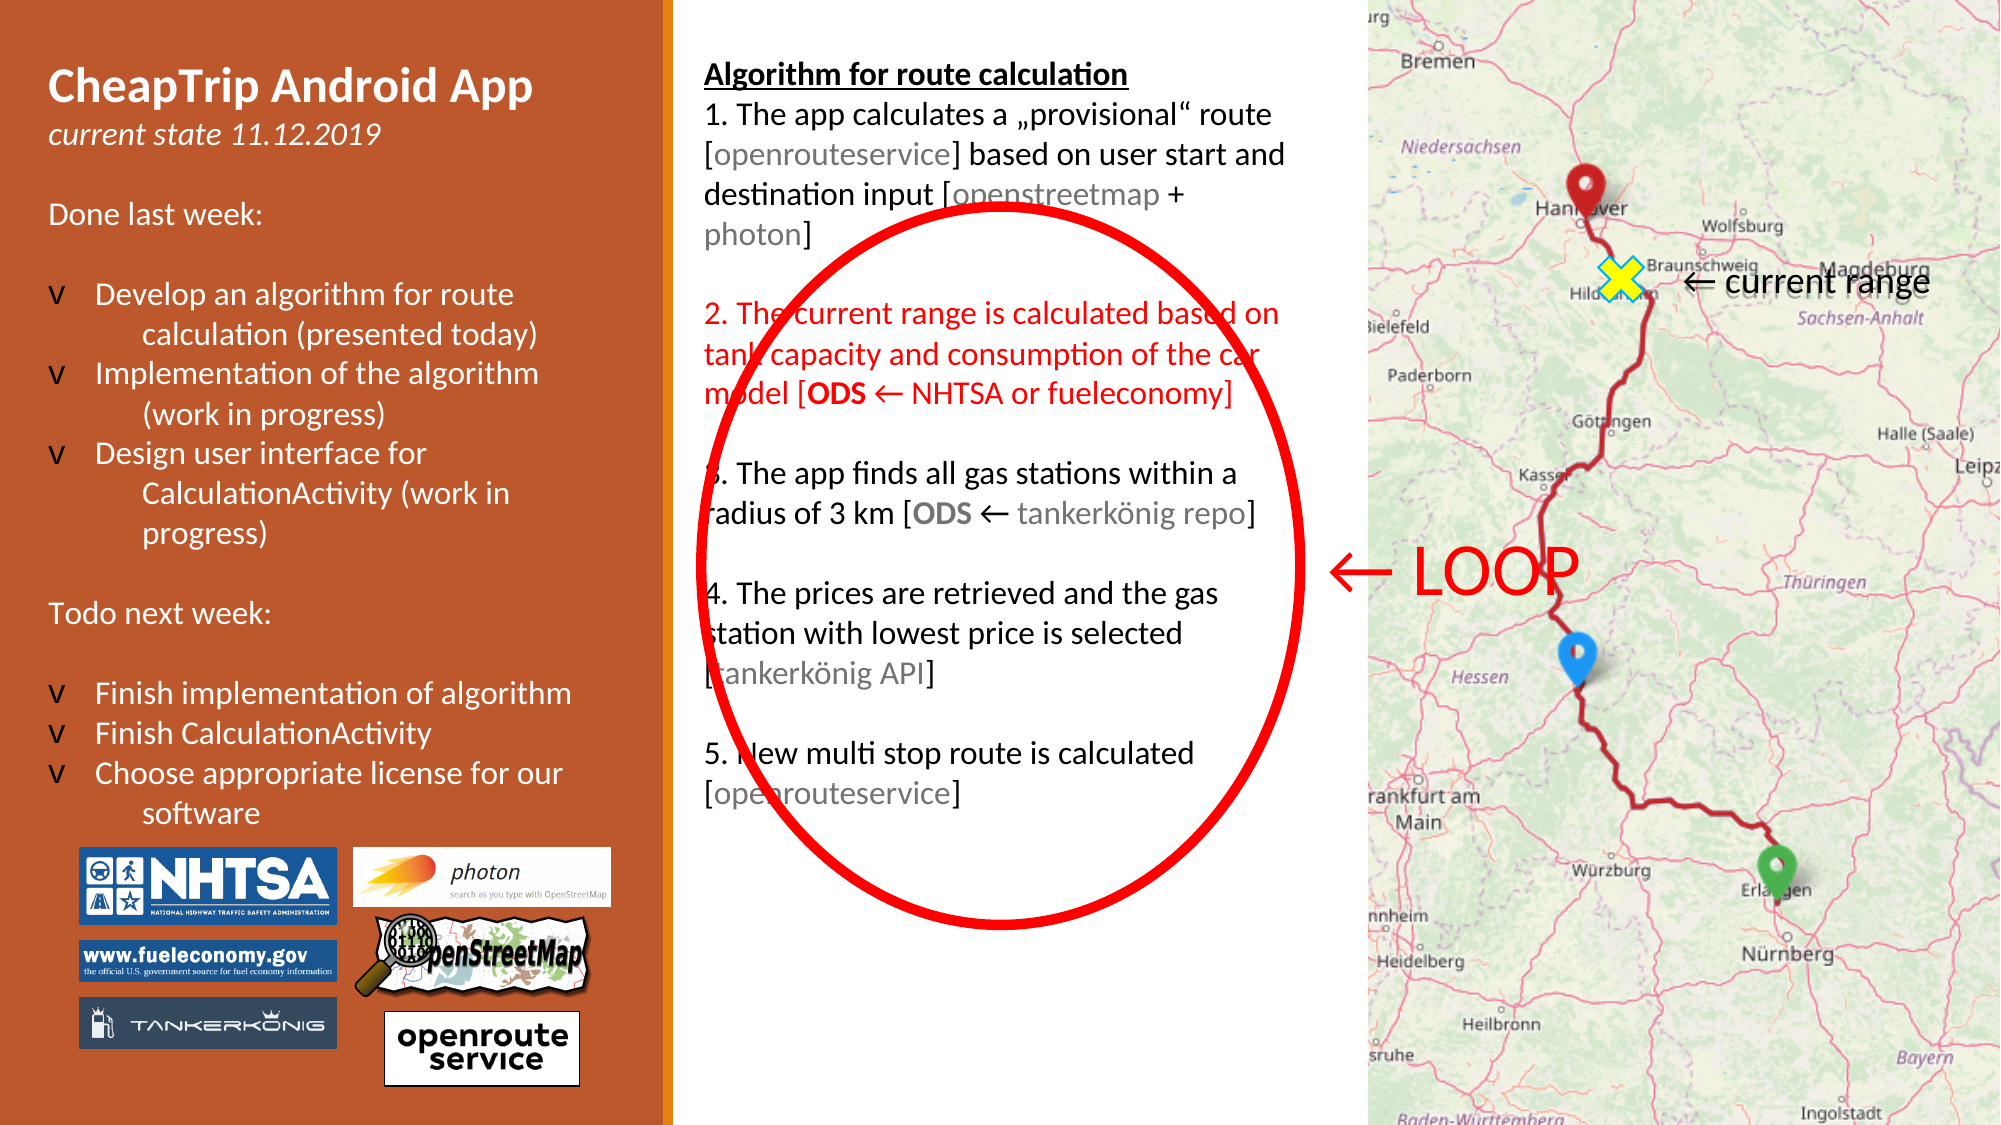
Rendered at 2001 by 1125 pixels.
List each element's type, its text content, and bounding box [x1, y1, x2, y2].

picture [79, 997, 337, 1049]
picture [79, 888, 337, 925]
text_box Algorithm for route calculation 1. The app calculates a „provisional“ route [openrouteservice] based on user start and destination input [openstreetmap + photon] 2. The current range is calculated based on tank capacity and consumption of the car model [ODS ← NHTSA or fueleconomy] 3. The app finds all gas stations within a radius of 3 km [ODS ← tankerkönig repo] 4. The prices are retrieved and the gas station with lowest price is selected [tankerkönig API] 5. New multi stop route is calculated [openrouteservice] [688, 44, 1313, 868]
text_box CheapTrip Android App current state 11.12.2019 Done last week: Develop an algorithm for route calculation (presented today) Implementation of the algorithm (work in progress) Design user interface for CalculationActivity (work in progress) Todo next week: Finish implementation of algorithm Finish CalculationActivity Choose appropriate license for our software [33, 44, 640, 888]
picture [79, 940, 337, 982]
picture [385, 1012, 579, 1086]
text_box ← current range [1667, 248, 1950, 310]
text_box ← LOOP [1312, 512, 1599, 619]
picture [353, 911, 611, 998]
text_box [1598, 256, 1645, 303]
picture [353, 888, 611, 907]
picture [1368, 0, 2000, 1125]
text_box [701, 206, 1301, 925]
